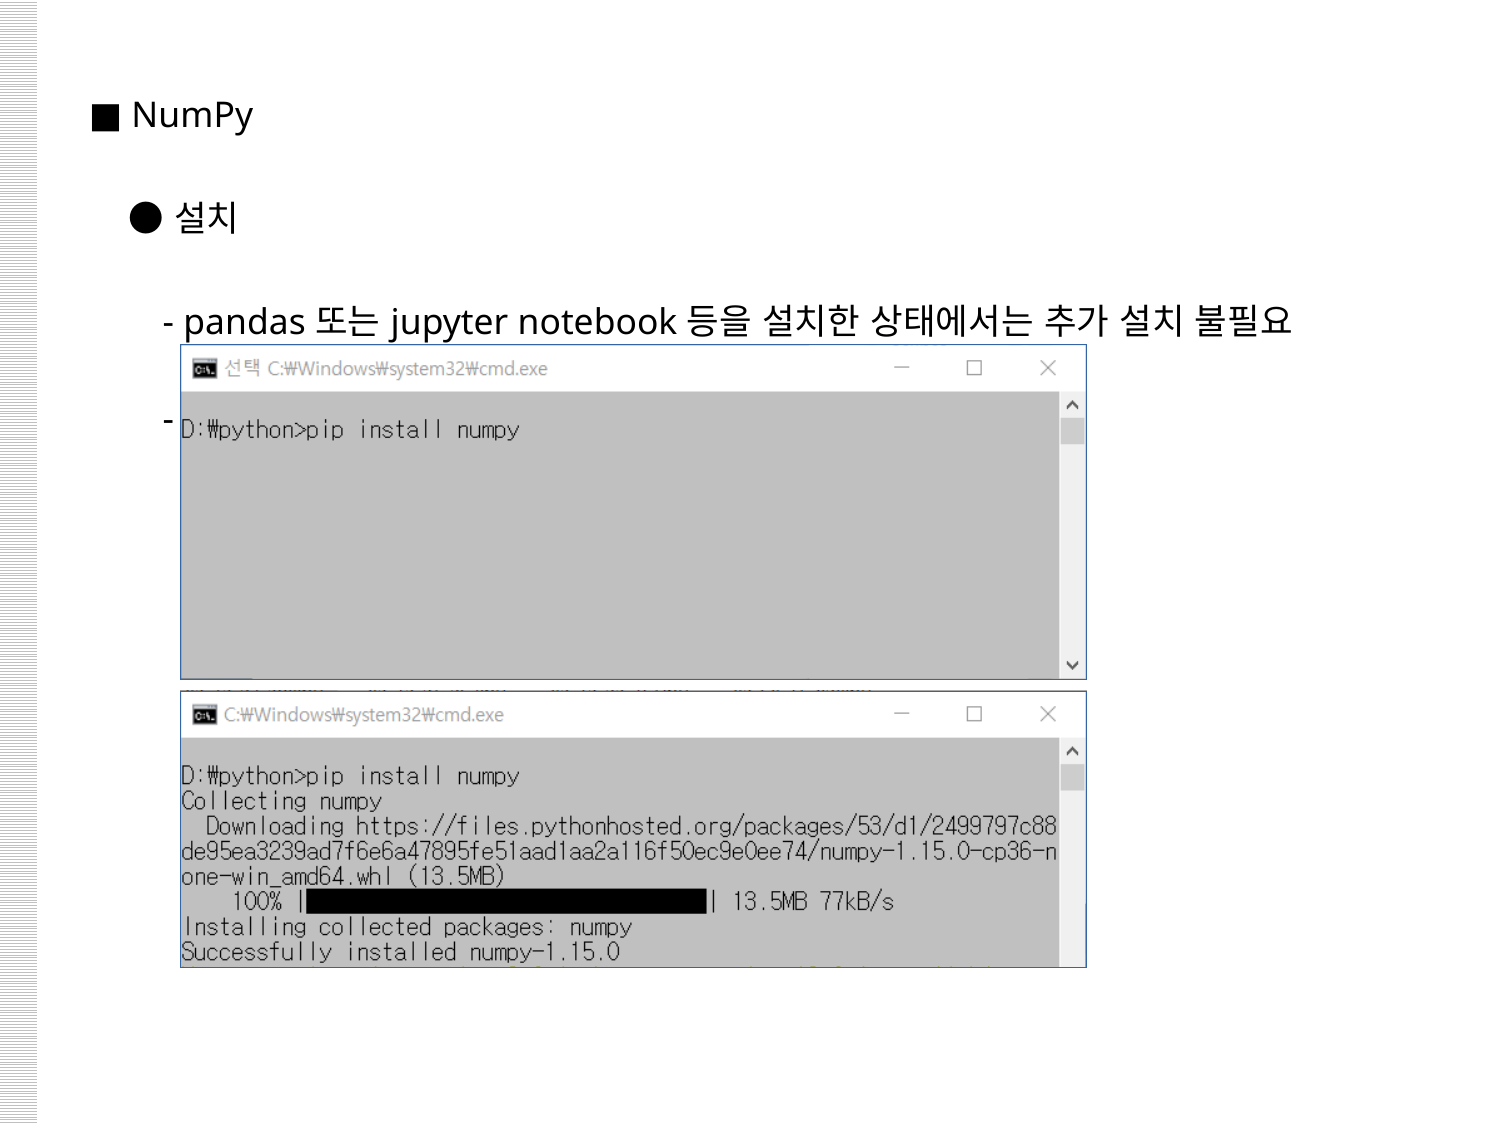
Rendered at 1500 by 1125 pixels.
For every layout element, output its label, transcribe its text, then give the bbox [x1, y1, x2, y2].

text_box ■ NumPy ● 설치 - pandas 또는 jupyter notebook 등을 설치한 상태에서는 추가 설치 불필요 - pip install numpy [73, 33, 1453, 990]
picture [180, 690, 1087, 968]
picture [180, 344, 1087, 680]
